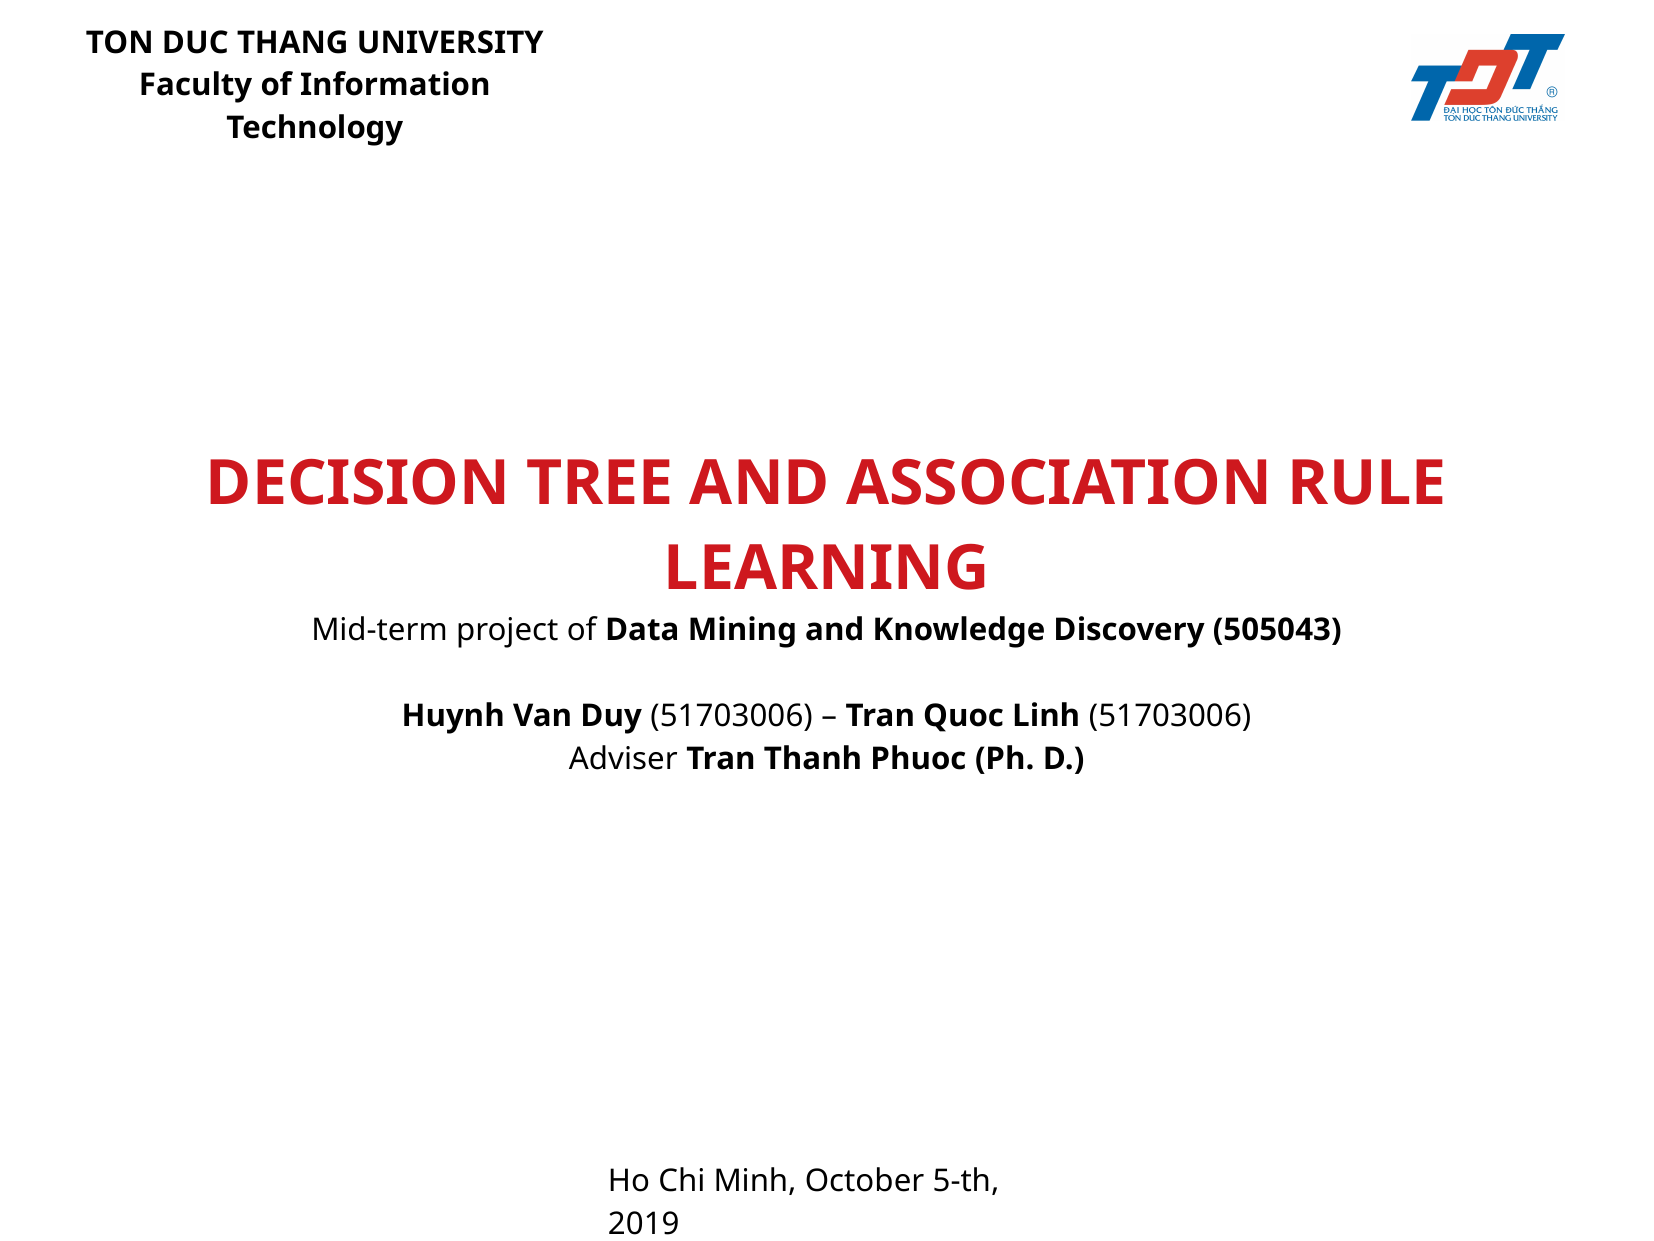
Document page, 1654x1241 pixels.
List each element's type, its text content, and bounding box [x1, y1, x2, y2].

text_box Ho Chi Minh, October 5-th, 2019 [593, 1150, 1062, 1207]
text_box TON DUC THANG UNIVERSITY Faculty of Information Technology [45, 12, 586, 199]
picture [1411, 34, 1565, 121]
subtitle DECISION TREE AND ASSOCIATION RULE LEARNING Mid-term project of Data Mining and Knowledge Discovery (505043) Huynh Van Duy (51703006) – Tran Quoc Linh (51703006) Adviser Tran Thanh Phuoc (Ph. D.) [82, 60, 1571, 1201]
